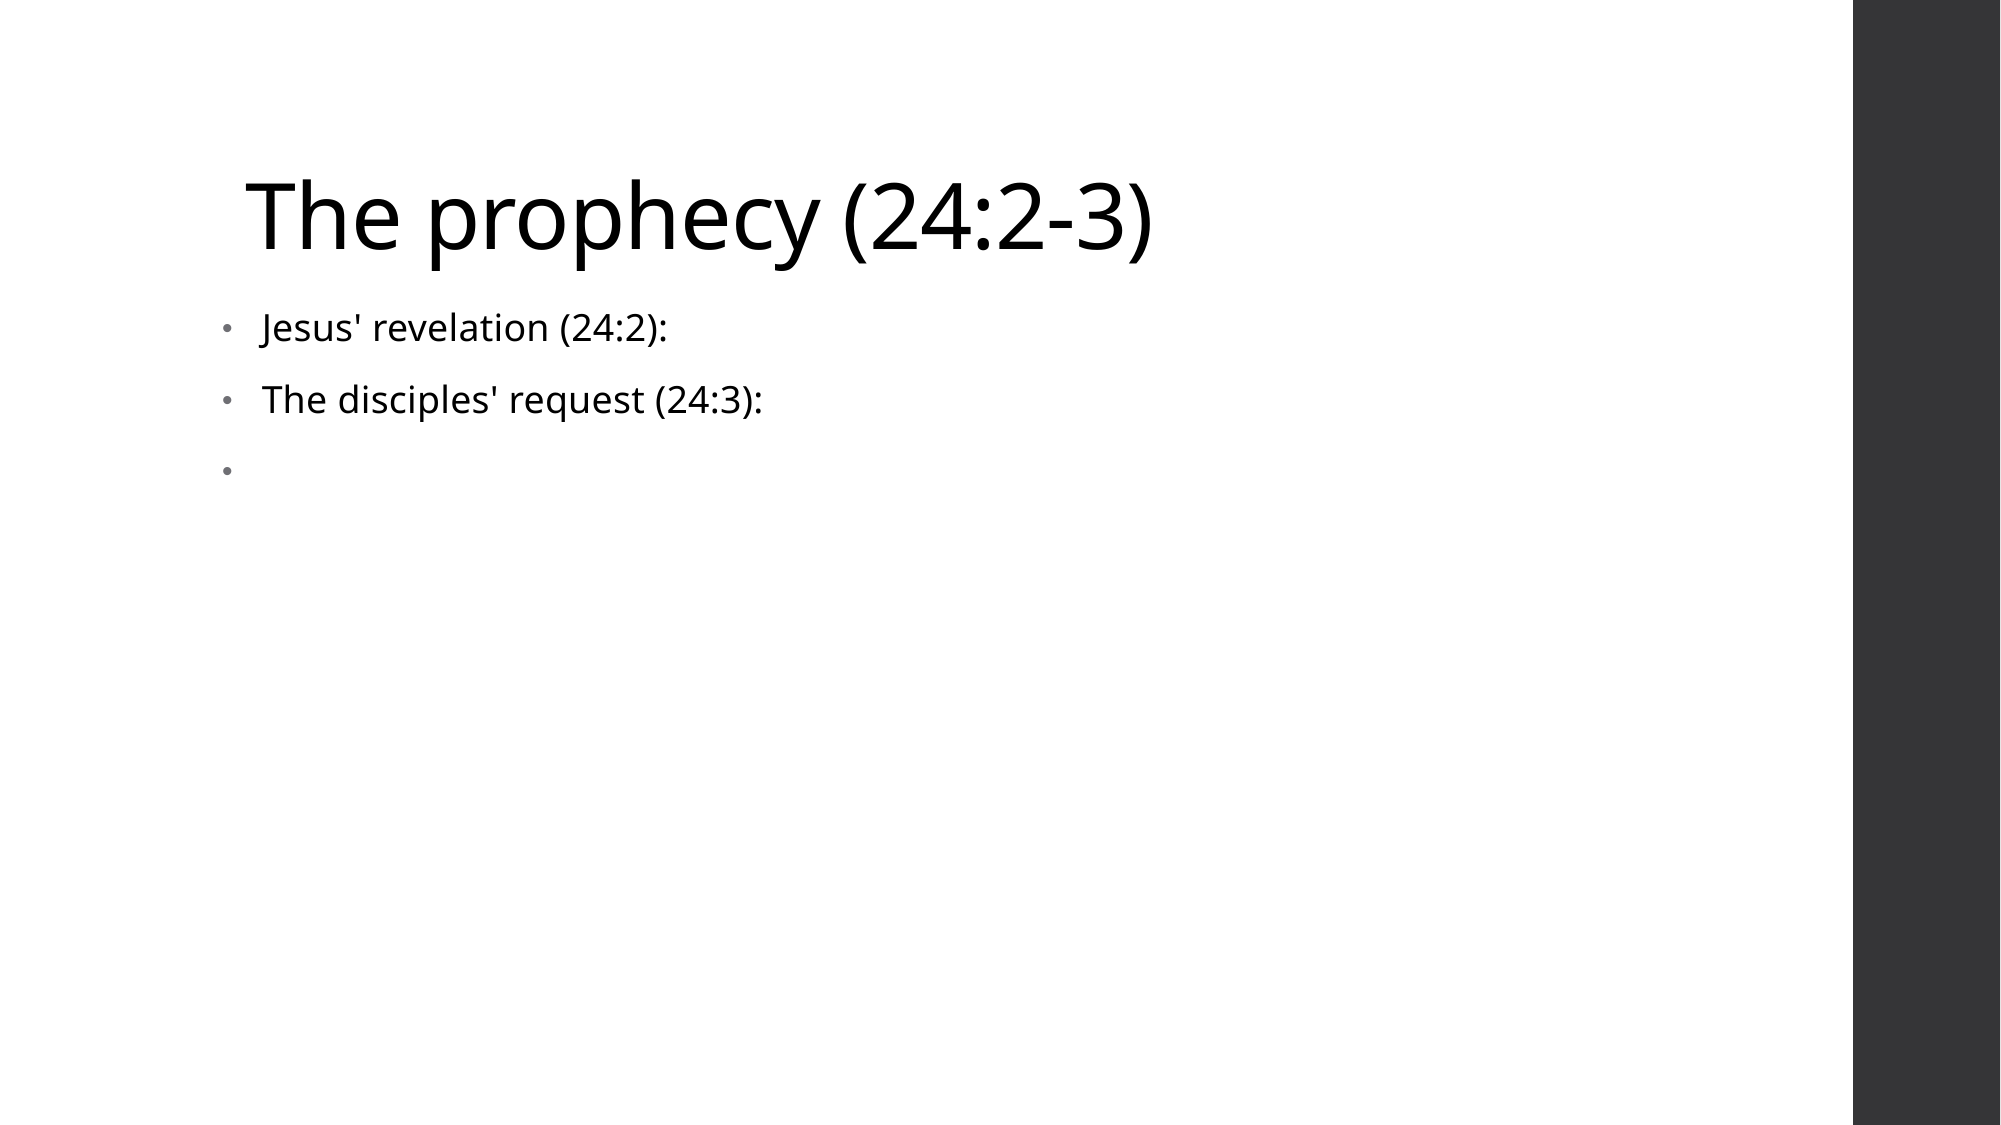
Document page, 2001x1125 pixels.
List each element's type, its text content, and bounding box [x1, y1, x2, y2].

title The prophecy (24:2-3) [206, 60, 1797, 278]
list Jesus' revelation (24:2): The disciples' request (24:3): [206, 299, 1617, 1014]
